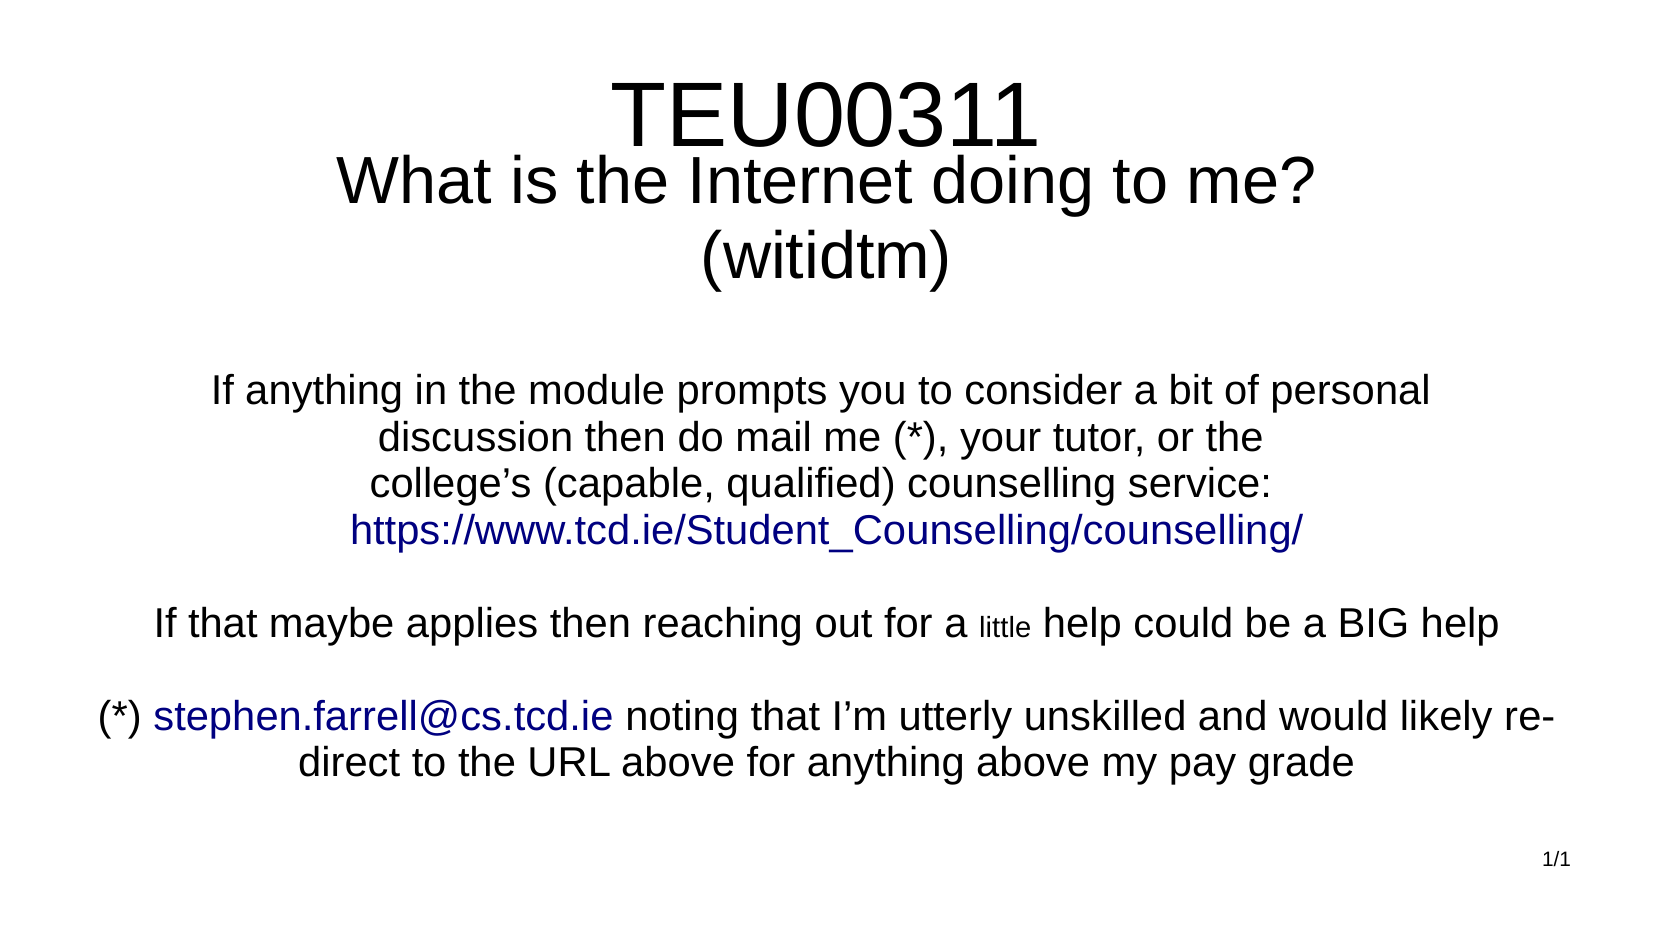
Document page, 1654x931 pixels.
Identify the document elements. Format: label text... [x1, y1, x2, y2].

subtitle What is the Internet doing to me? (witidtm) If anything in the module prompts you to consider a bit of personal discussion then do mail me (*), your tutor, or the college’s (capable, qualified) counselling service: https://www.tcd.ie/Student_Counselling/counselling/ If that maybe applies then reaching out for a little help could be a BIG help (*) stephen.farrell@cs.tcd.ie noting that I’m utterly unskilled and would likely re-direct to the URL above for anything above my pay grade [82, 136, 1571, 838]
title TEU00311 [82, 37, 1571, 136]
